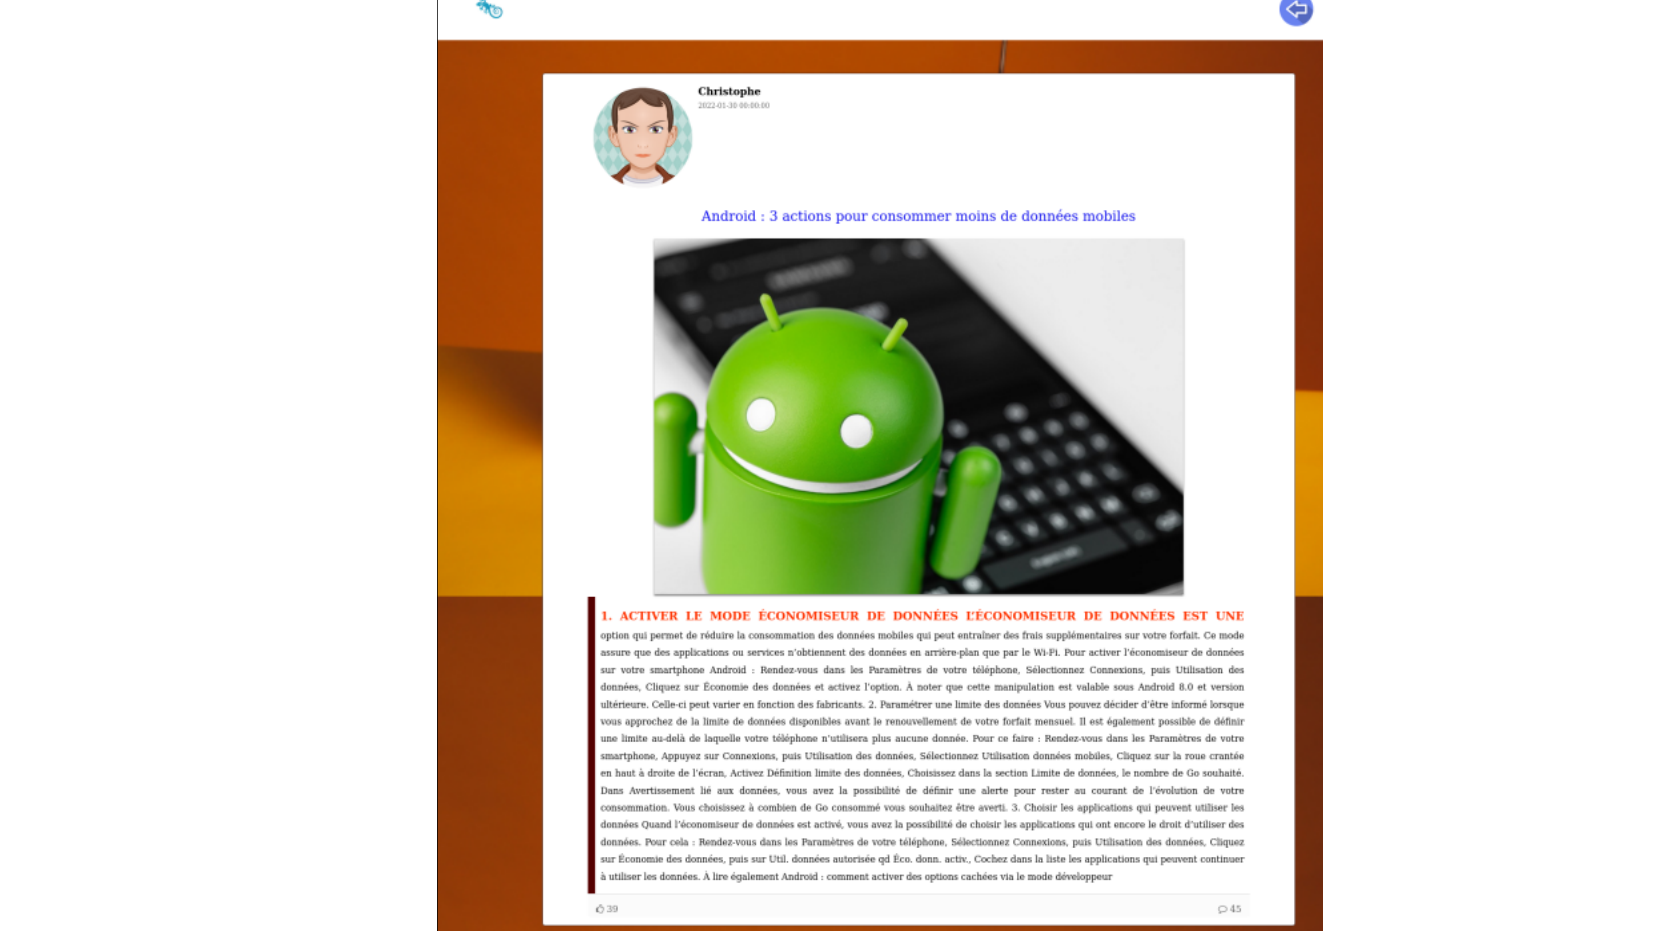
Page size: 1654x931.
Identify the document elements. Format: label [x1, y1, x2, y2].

picture [437, 0, 1323, 931]
